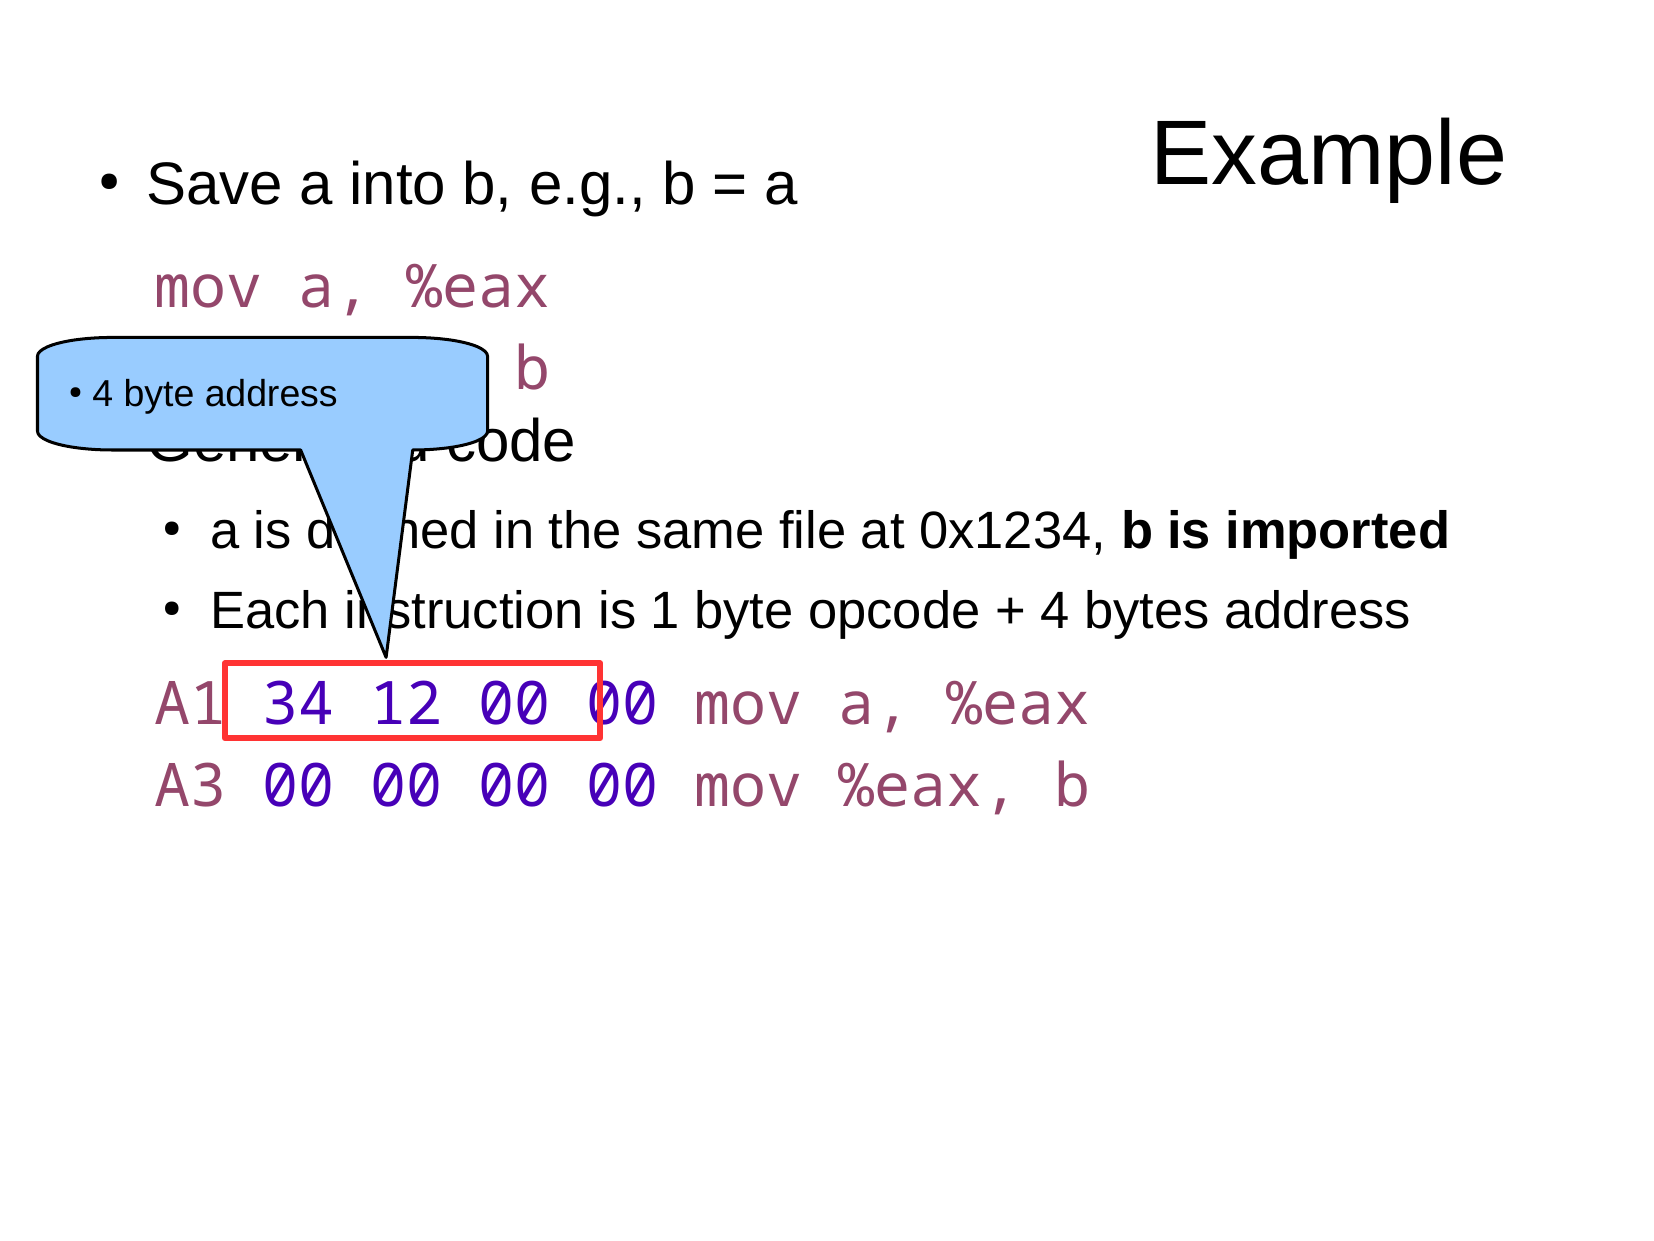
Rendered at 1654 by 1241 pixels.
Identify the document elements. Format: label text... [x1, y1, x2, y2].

text_box 4 byte address [37, 337, 488, 658]
list Save a into b, e.g., b = a mov a, %eax mov %eax, b Generated code a is defined in the same file at 0x1234, b is imported Each instruction is 1 byte opcode + 4 bytes address A1 34 12 00 00 mov a, %eax A3 00 00 00 00 mov %eax, b [82, 150, 1571, 826]
title Example [1087, 49, 1571, 150]
